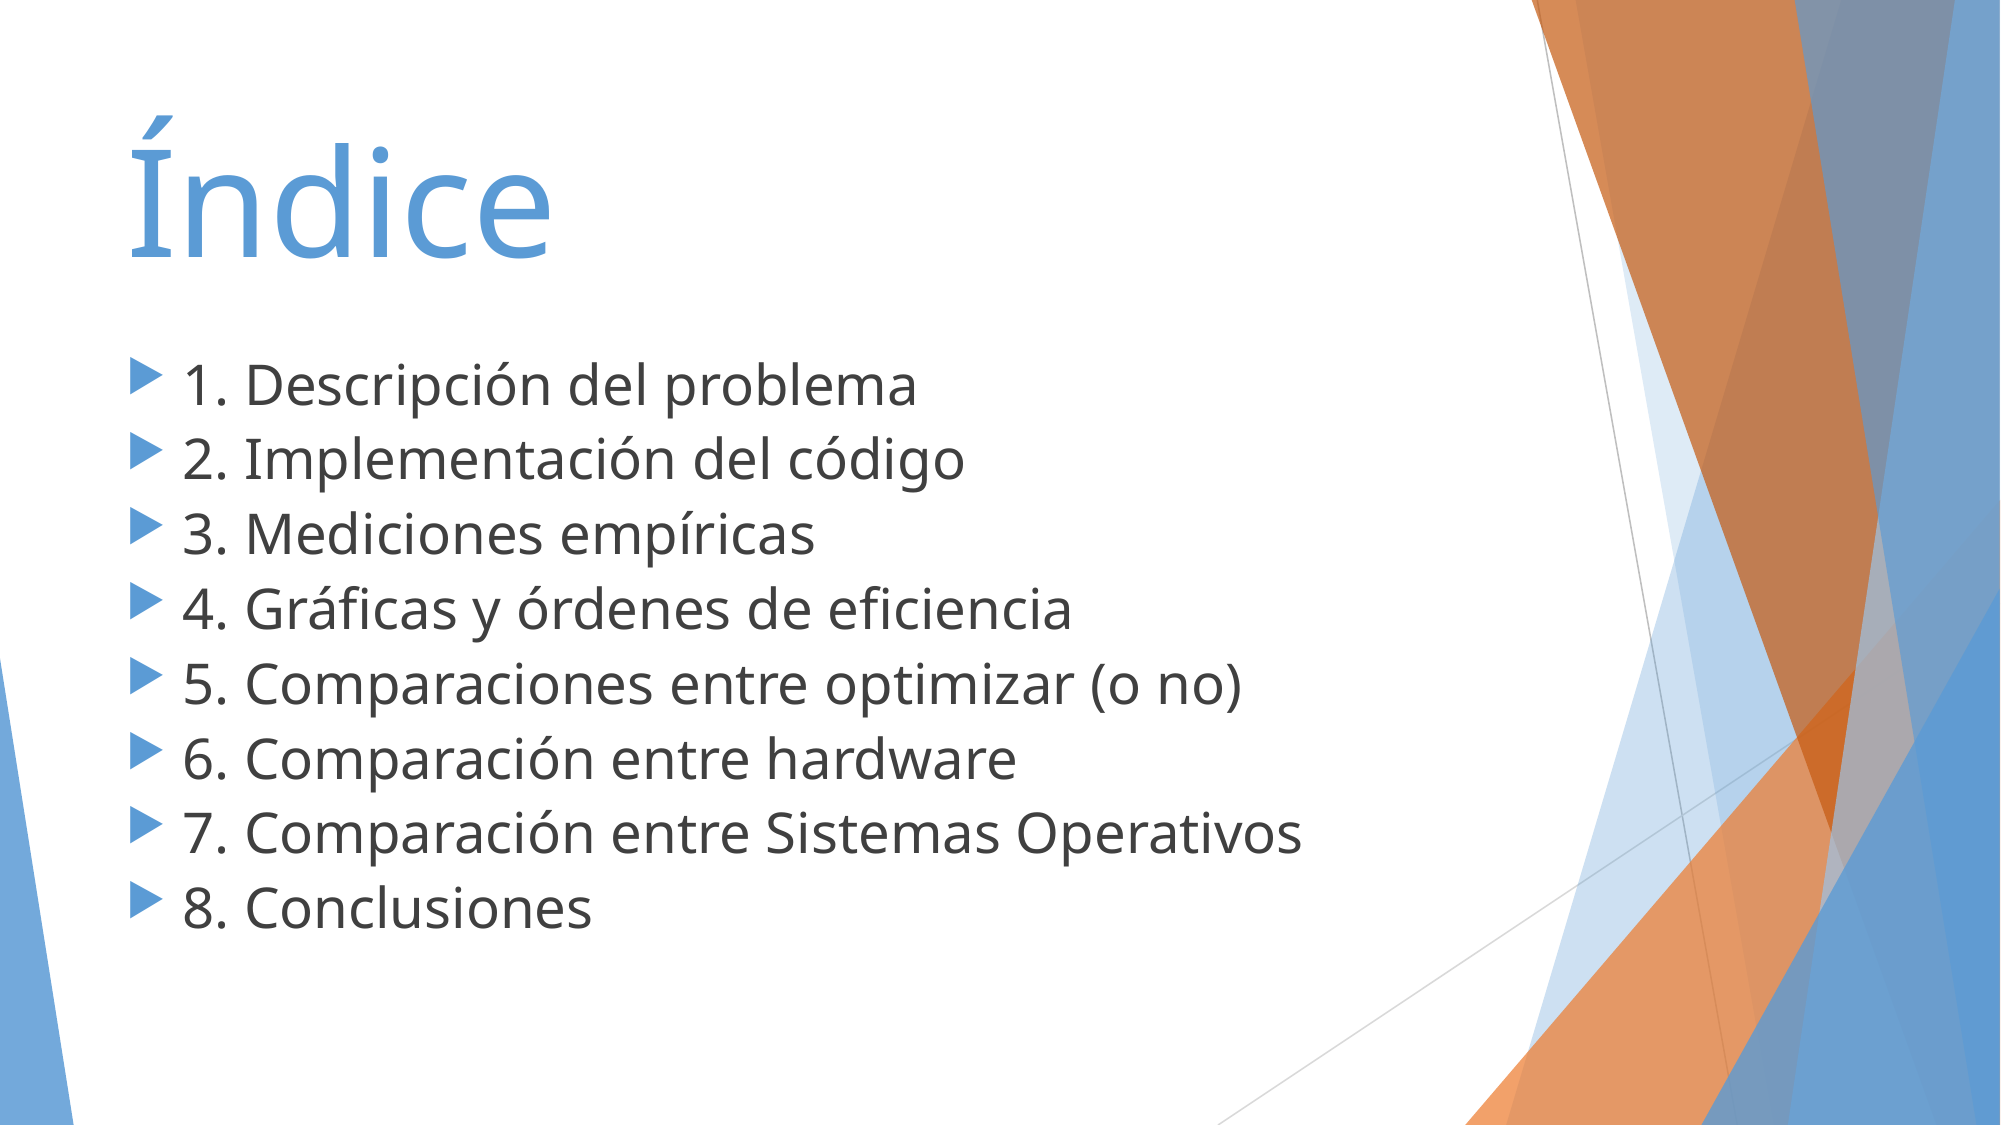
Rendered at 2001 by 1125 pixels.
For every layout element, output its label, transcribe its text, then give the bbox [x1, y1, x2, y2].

list 1. Descripción del problema 2. Implementación del código 3. Mediciones empíricas 4. Gráficas y órdenes de eficiencia 5. Comparaciones entre optimizar (o no) 6. Comparación entre hardware 7. Comparación entre Sistemas Operativos 8. Conclusiones [111, 354, 1522, 992]
title Índice [111, 99, 1522, 317]
